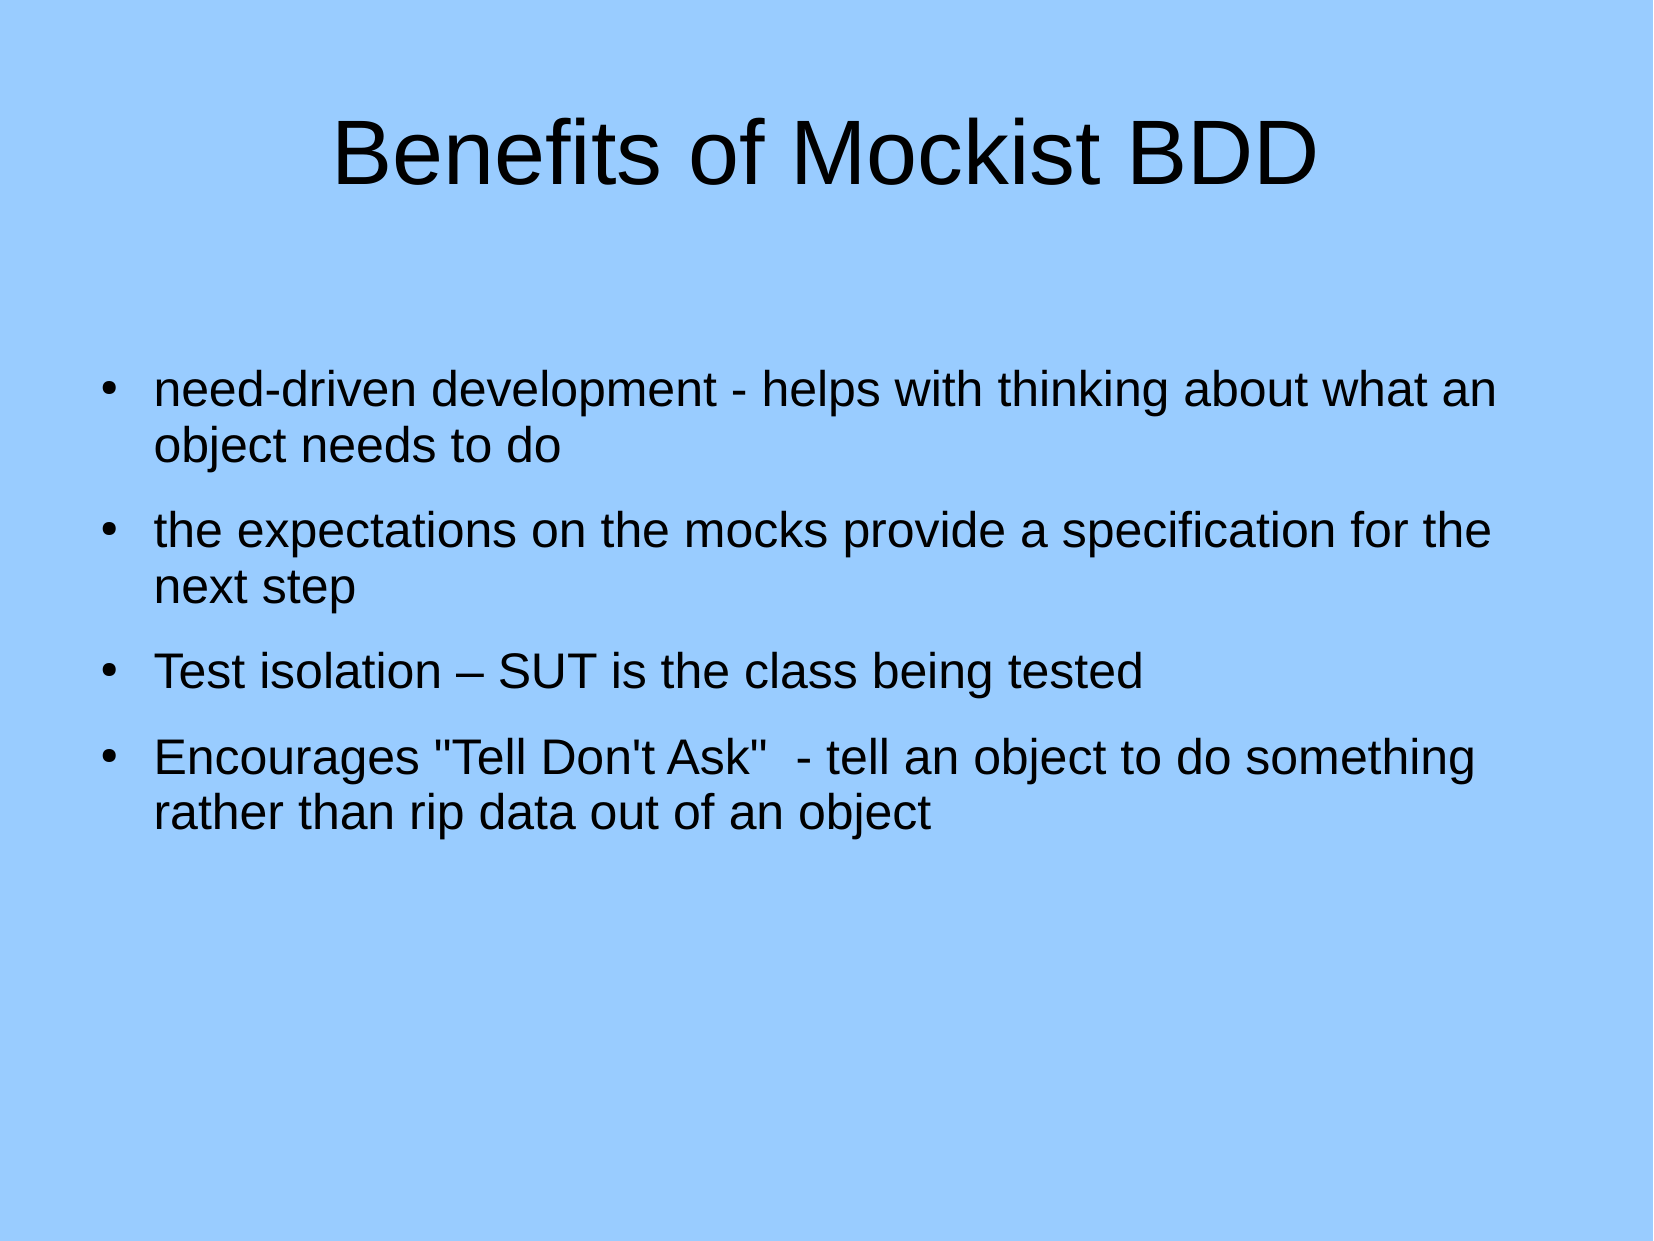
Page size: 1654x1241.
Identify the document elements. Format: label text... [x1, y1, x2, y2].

title Benefits of Mockist BDD [82, 49, 1571, 257]
list need-driven development - helps with thinking about what an object needs to do the expectations on the mocks provide a specification for the next step Test isolation – SUT is the class being tested Encourages "Tell Don't Ask" - tell an object to do something rather than rip data out of an object [82, 290, 1571, 1186]
